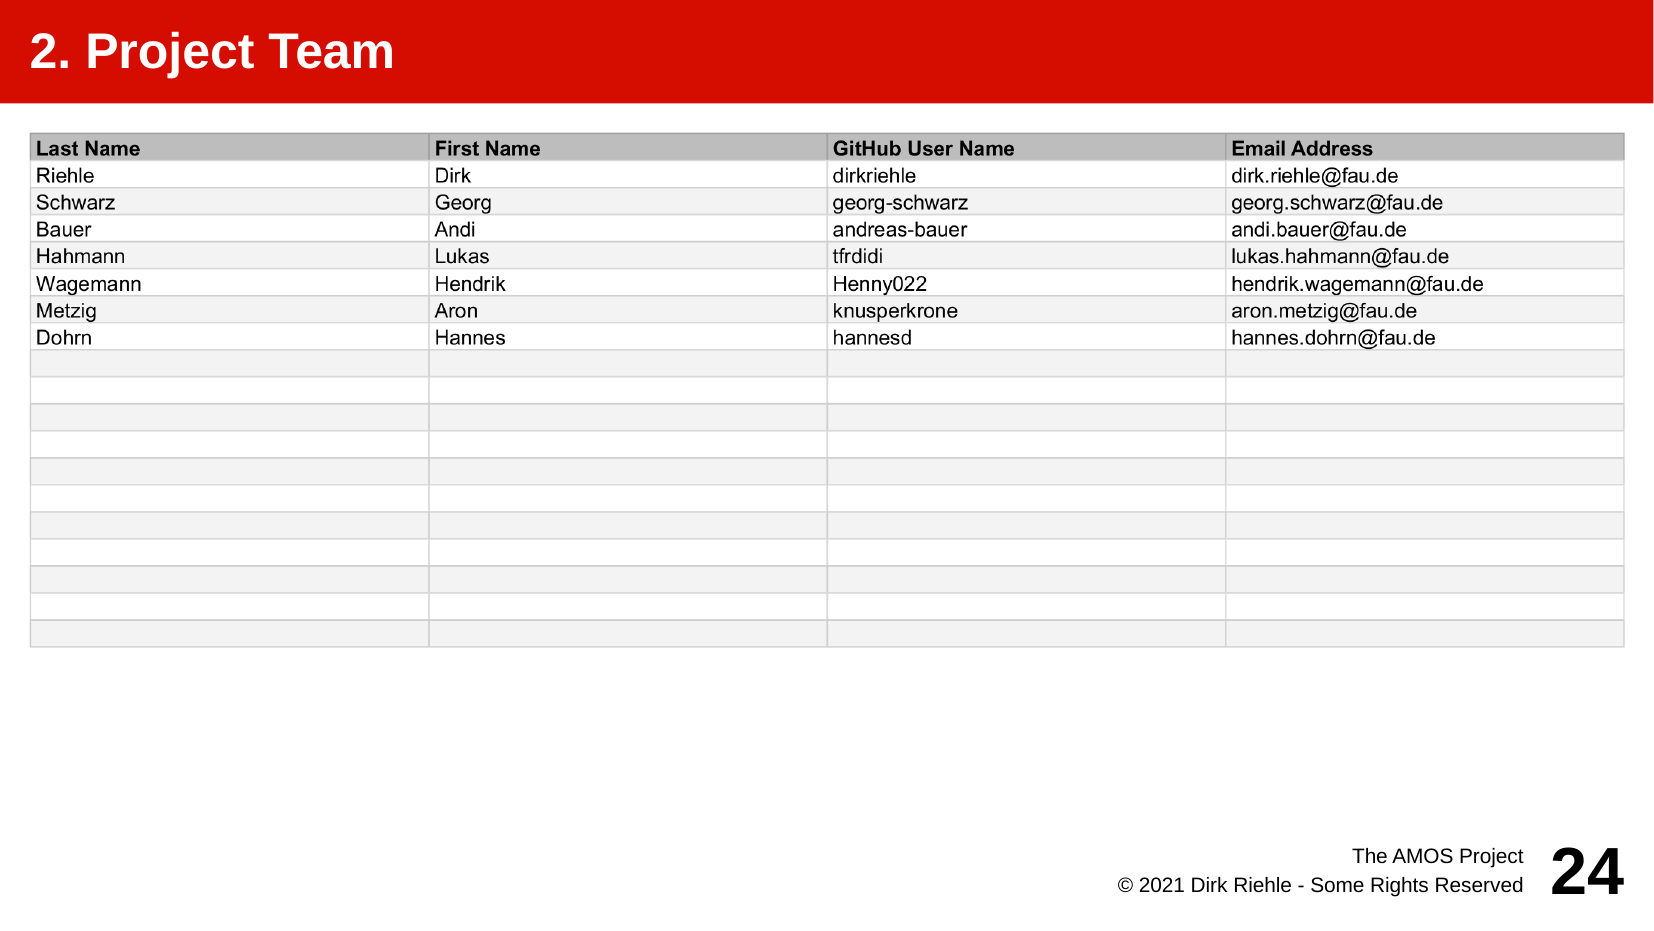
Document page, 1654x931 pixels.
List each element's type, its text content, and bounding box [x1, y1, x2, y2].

picture [29, 132, 1625, 648]
title 2. Project Team [0, 0, 1654, 104]
